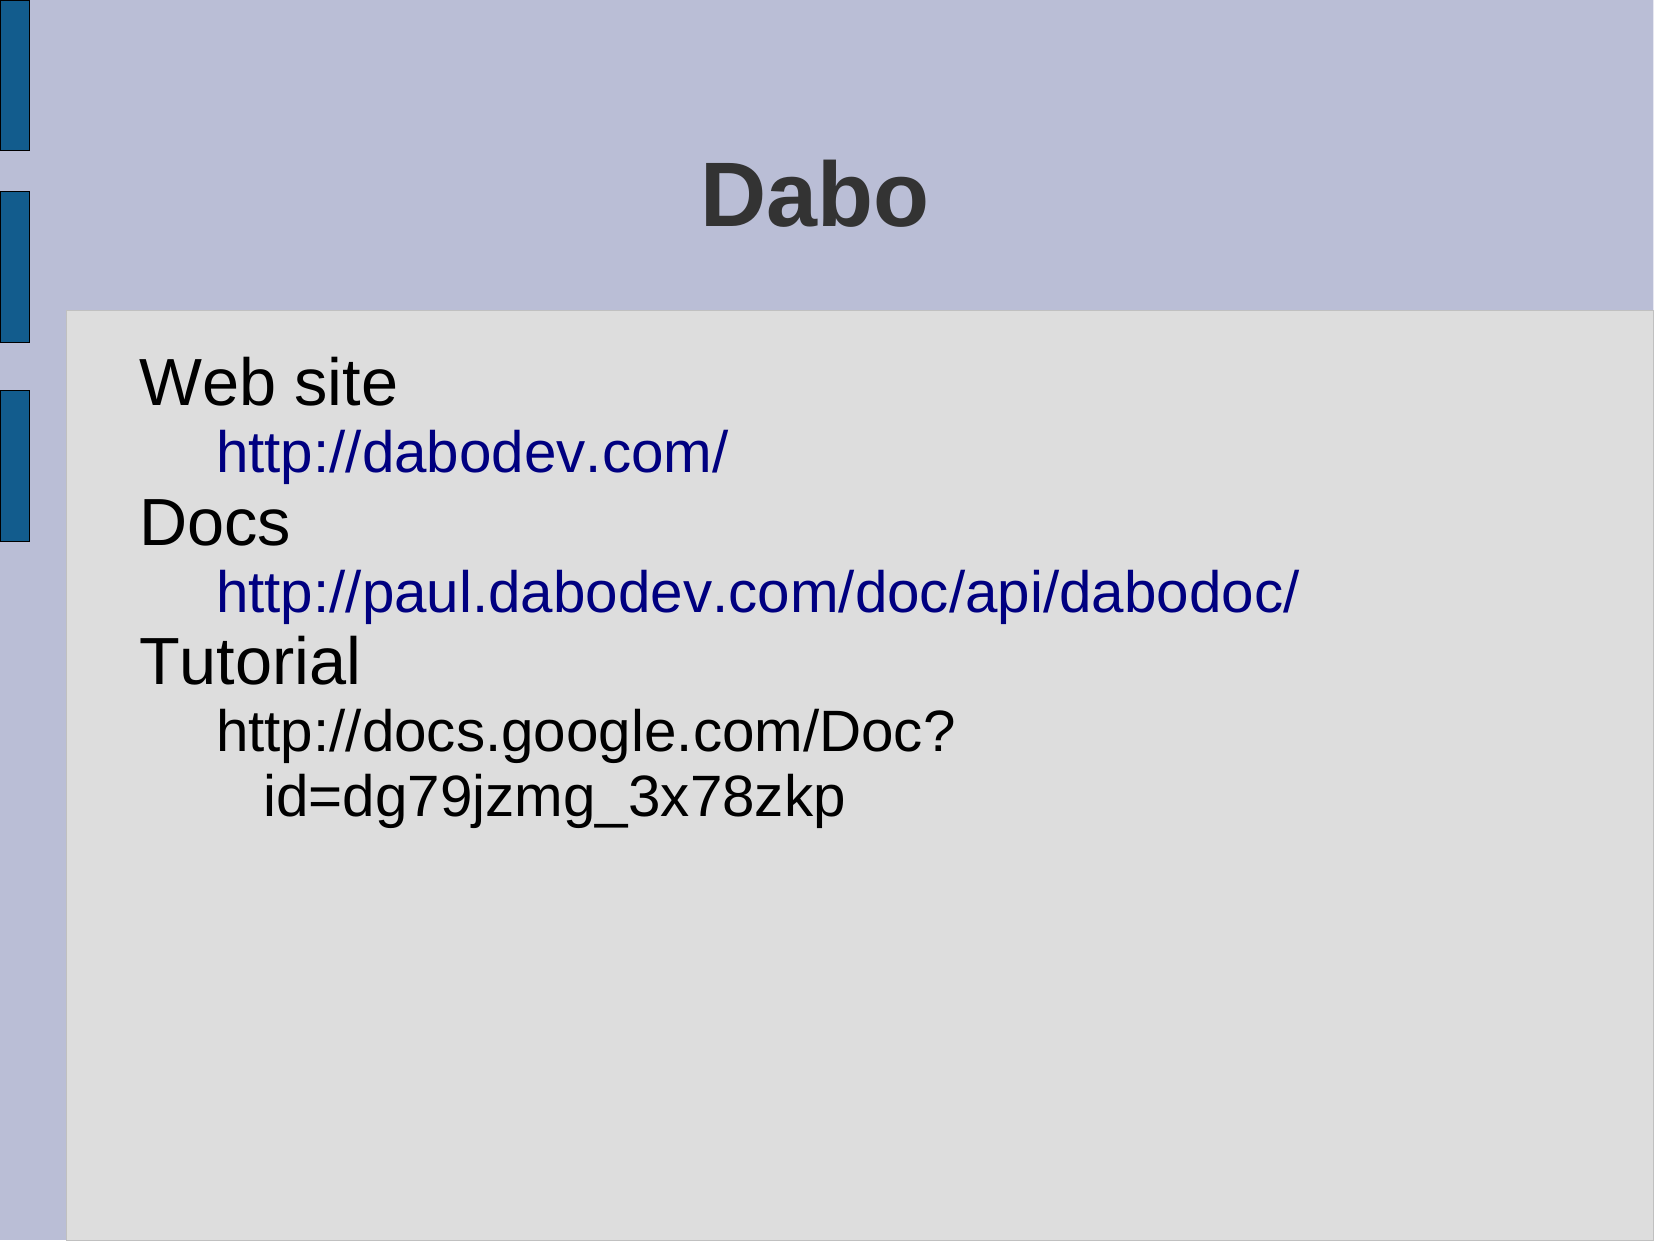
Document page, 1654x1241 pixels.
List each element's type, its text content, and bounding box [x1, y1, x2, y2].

list Web site http://dabodev.com/ Docs http://paul.dabodev.com/doc/api/dabodoc/ Tutorial http://docs.google.com/Doc?id=dg79jzmg_3x78zkp [121, 344, 1534, 1112]
title Dabo [121, 91, 1534, 299]
